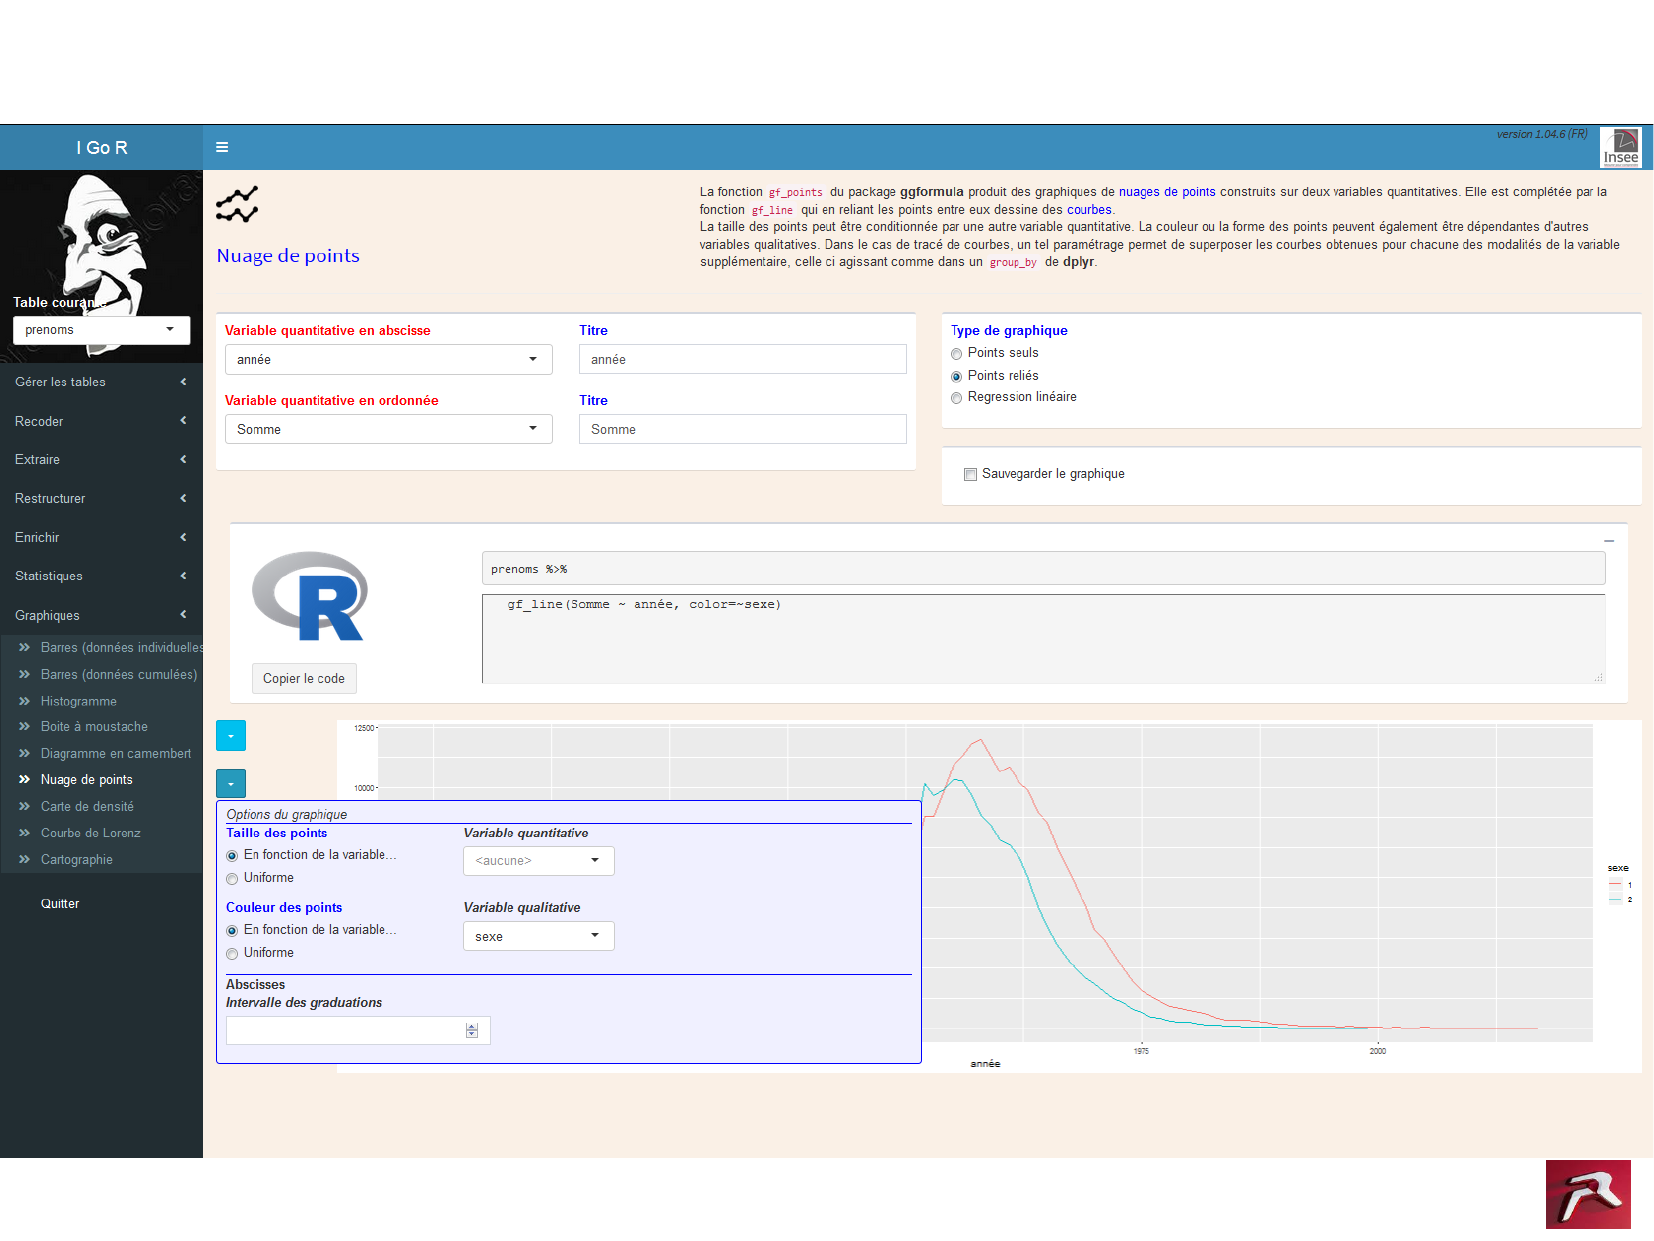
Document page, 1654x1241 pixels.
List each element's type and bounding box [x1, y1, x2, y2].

picture [1546, 1160, 1631, 1229]
picture [0, 124, 1654, 1158]
